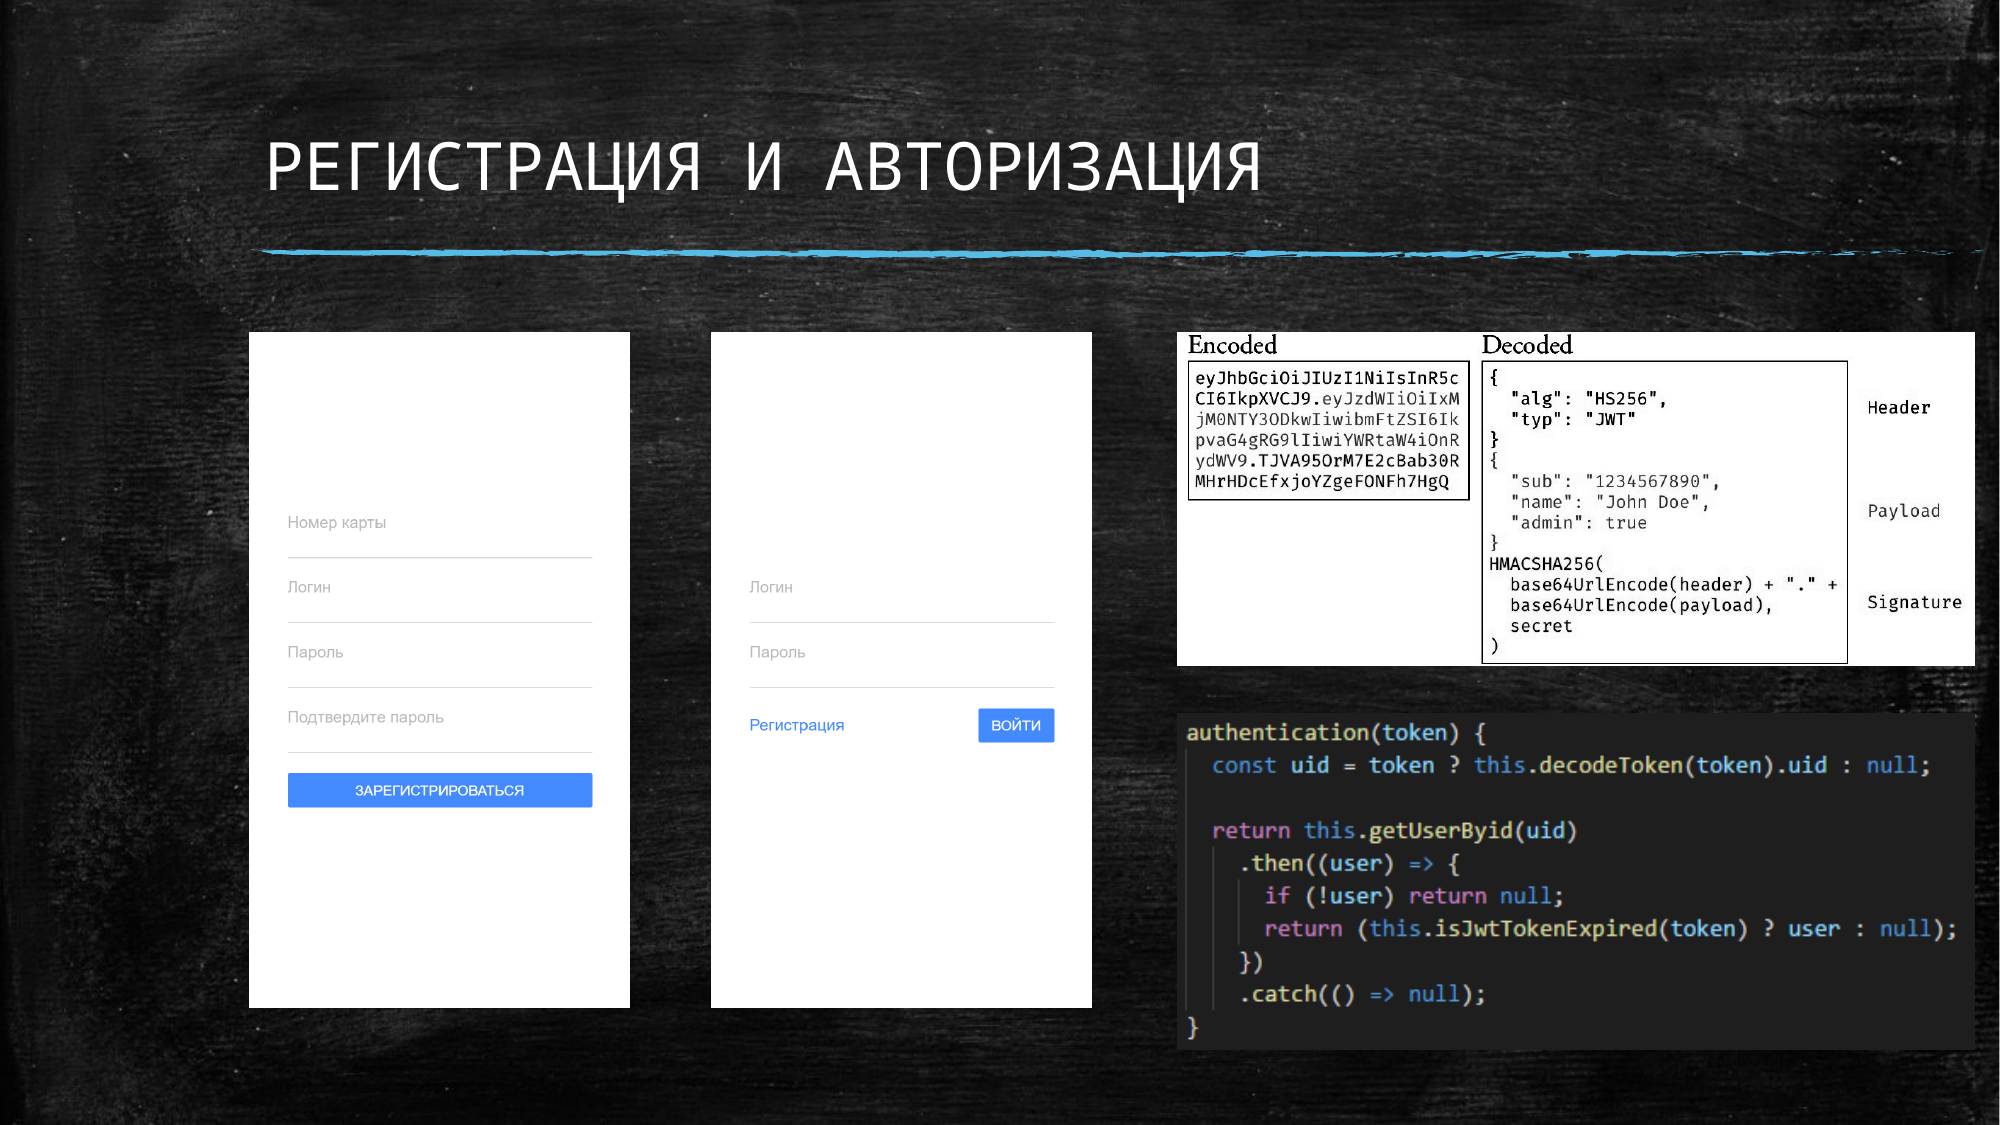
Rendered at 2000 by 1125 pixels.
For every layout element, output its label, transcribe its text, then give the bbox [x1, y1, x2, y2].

picture [711, 332, 1092, 1008]
title РЕГИСТРАЦИЯ И АВТОРИЗАЦИЯ [249, 45, 1750, 213]
picture [1177, 332, 1975, 666]
picture [249, 332, 630, 1008]
picture [1177, 713, 1975, 1050]
